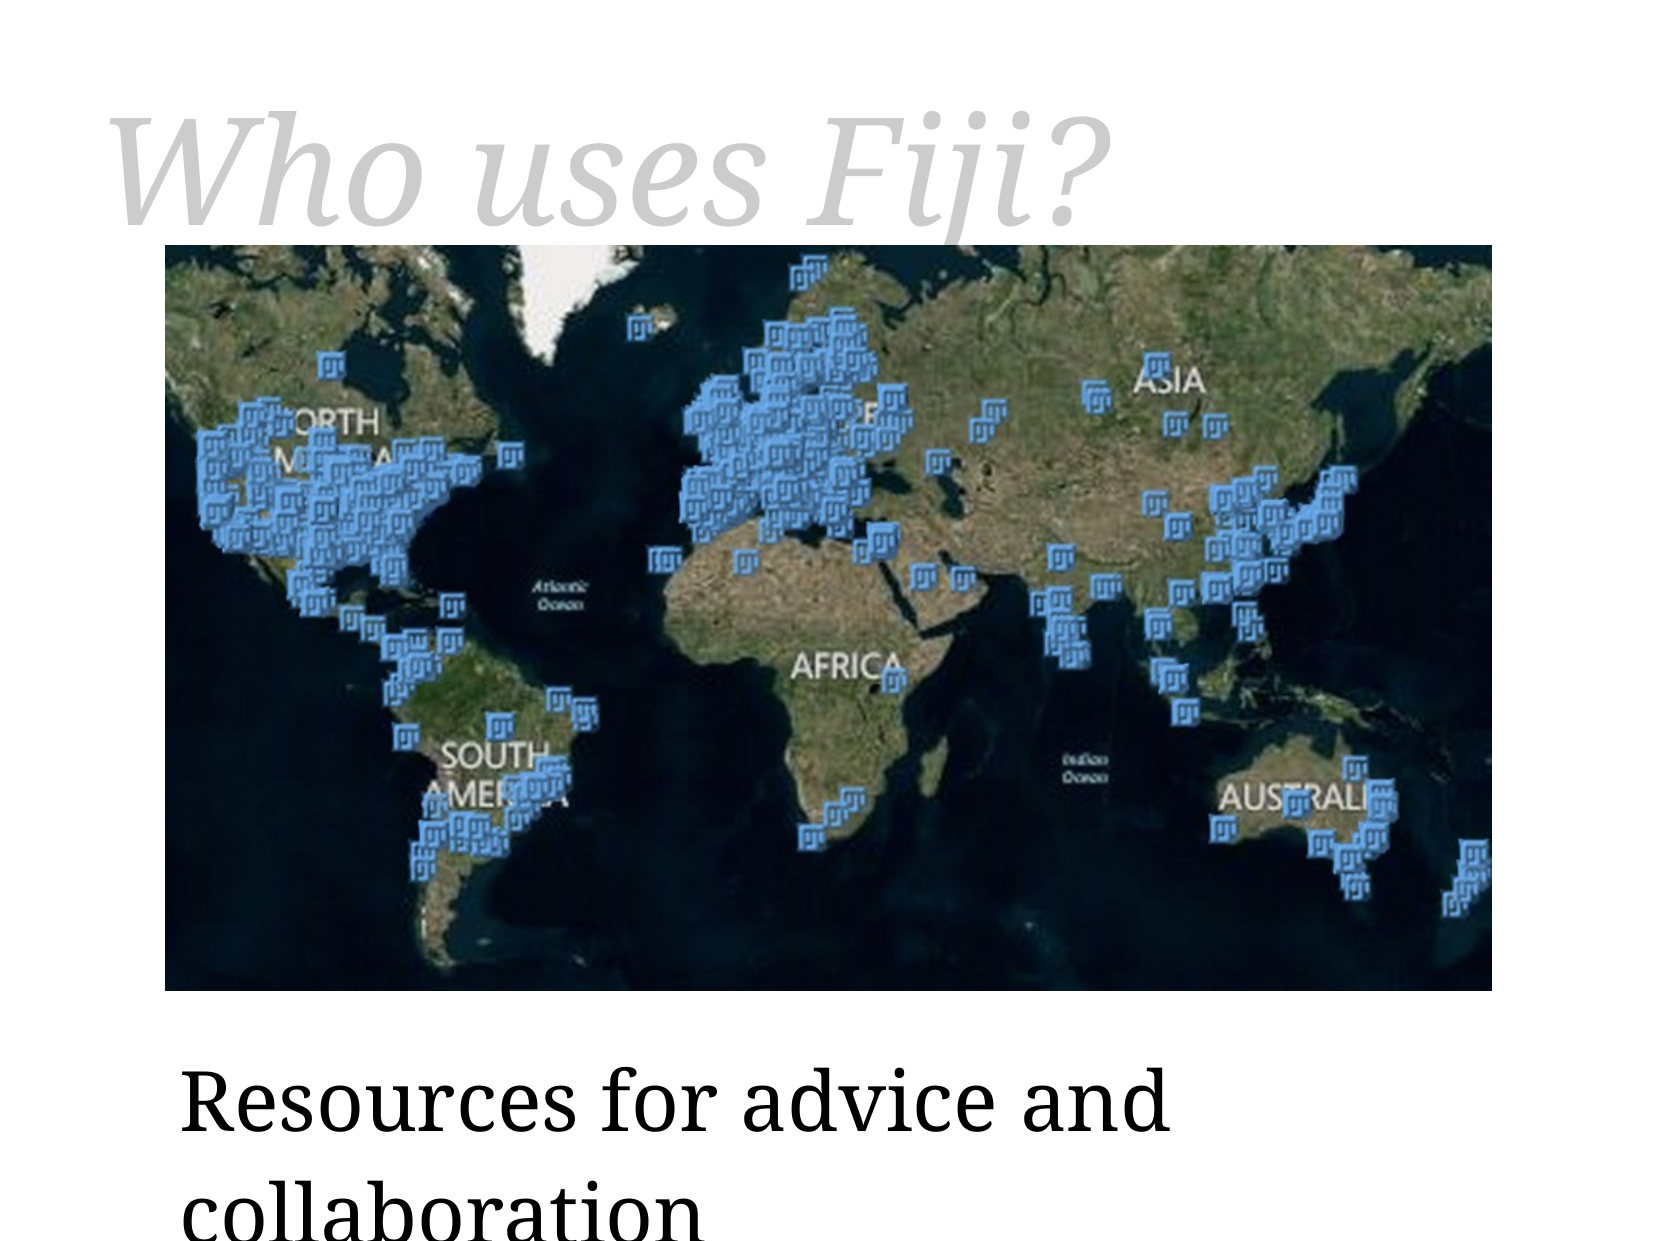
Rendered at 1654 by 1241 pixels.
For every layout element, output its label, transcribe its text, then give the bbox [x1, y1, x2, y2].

picture [165, 245, 1492, 991]
text_box Resources for advice and collaboration [165, 1035, 1576, 1143]
text_box Who uses Fiji? [81, 57, 1654, 239]
